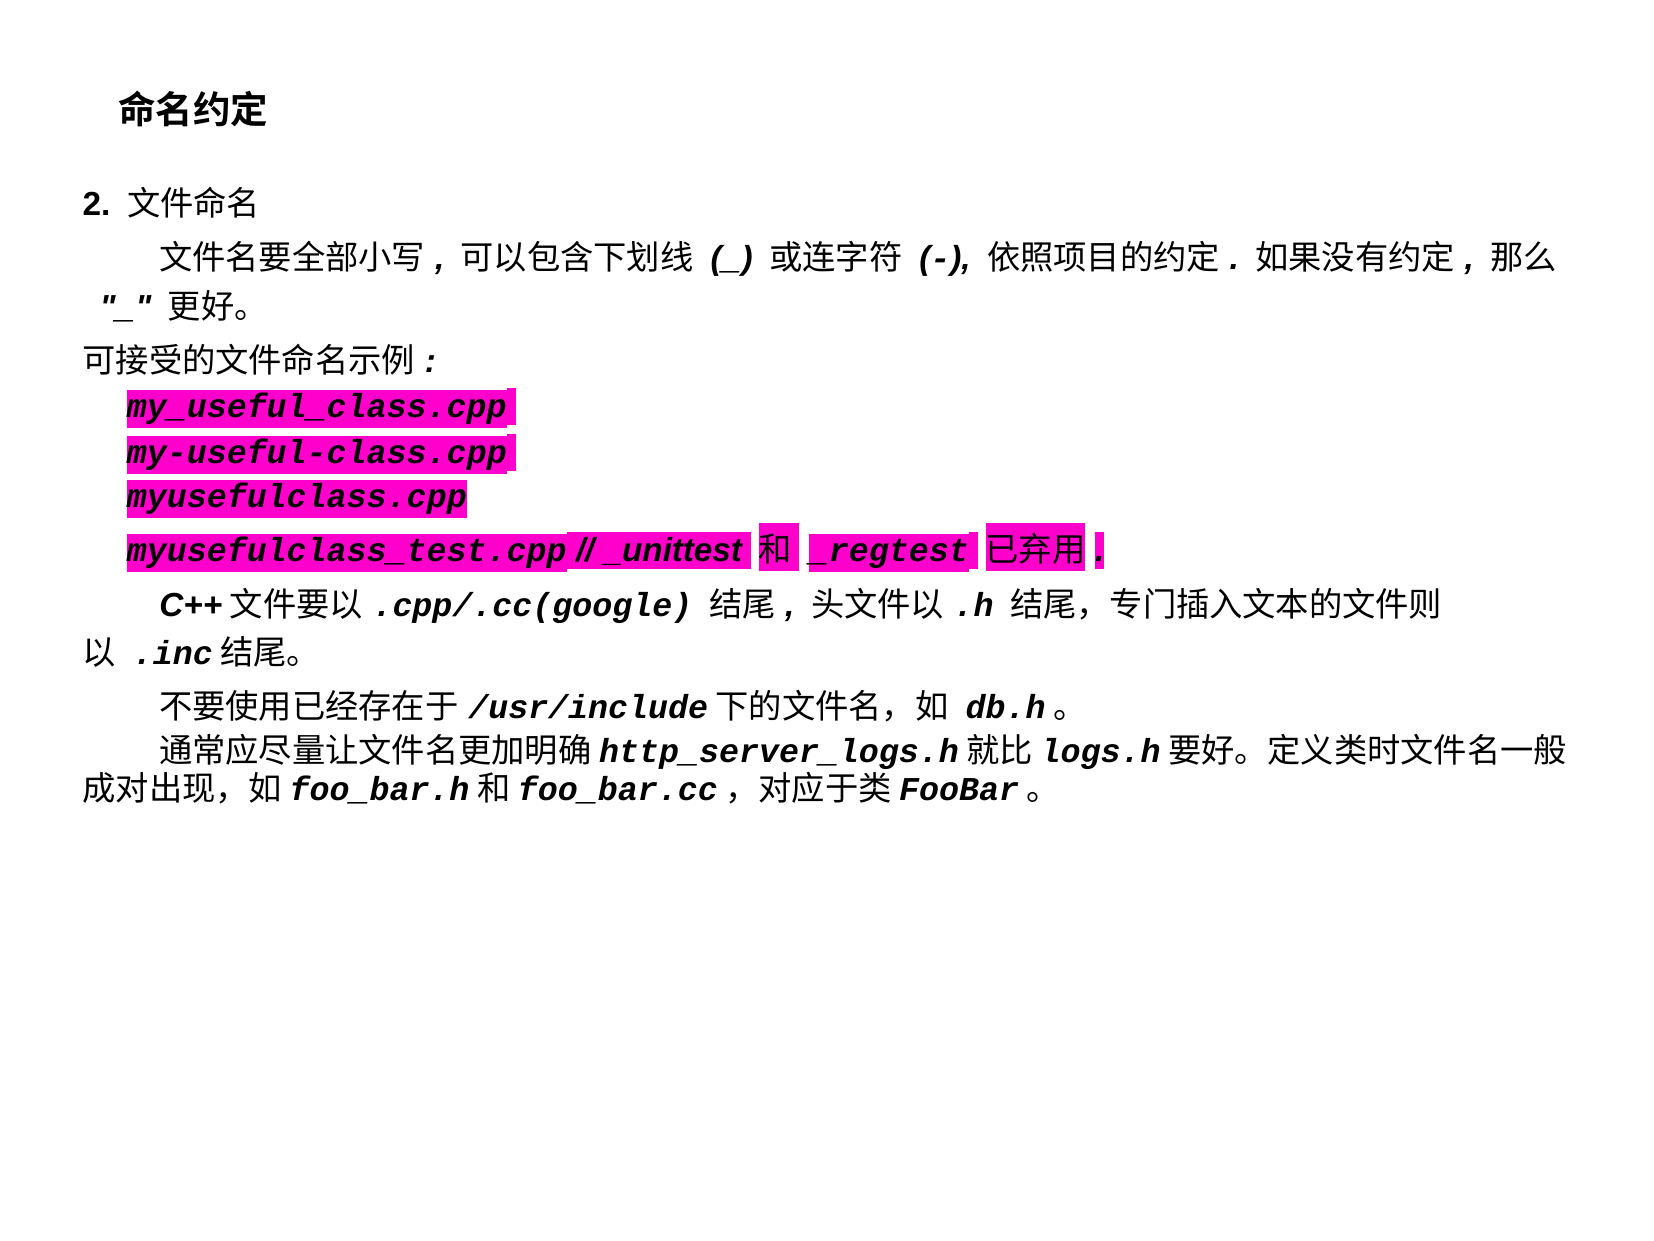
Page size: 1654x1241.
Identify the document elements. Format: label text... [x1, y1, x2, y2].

list 2. 文件命名 文件名要全部小写, 可以包含下划线 (_) 或连字符 (-), 依照项目的约定. 如果没有约定, 那么 "_" 更好。 可接受的文件命名示例: my_useful_class.cpp my-useful-class.cpp myusefulclass.cpp myusefulclass_test.cpp // _unittest 和 _regtest 已弃用. C++文件要以.cpp/.cc(google) 结尾, 头文件以.h 结尾，专门插入文本的文件则以 .inc结尾。 不要使用已经存在于/usr/include下的文件名，如 db.h。 通常应尽量让文件名更加明确http_server_logs.h就比logs.h要好。定义类时文件名一般成对出现，如foo_bar.h和foo_bar.cc，对应于类FooBar。 [82, 177, 1571, 1010]
title 命名约定 [82, 49, 485, 166]
